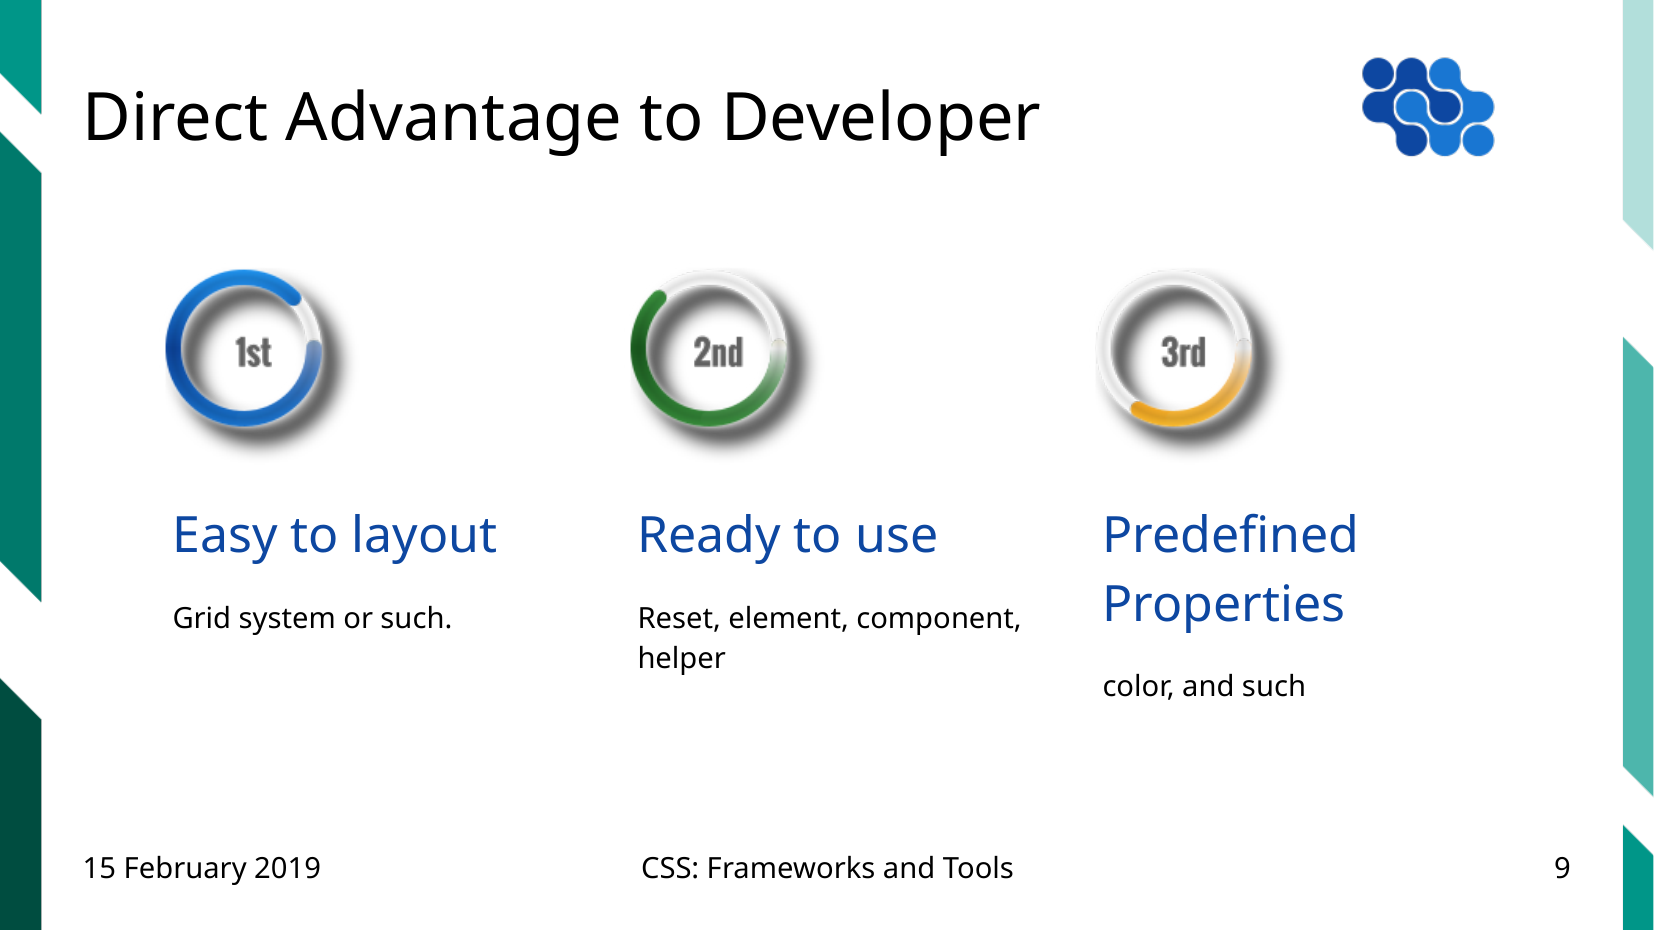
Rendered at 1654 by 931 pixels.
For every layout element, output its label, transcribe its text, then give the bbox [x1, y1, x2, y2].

list Predefined Properties color, and such [1102, 499, 1583, 741]
picture [0, 0, 1654, 930]
list Easy to layout Grid system or such. [172, 499, 623, 741]
list Ready to use Reset, element, component, helper [637, 499, 1088, 740]
title Direct Advantage to Developer [82, 37, 1571, 193]
